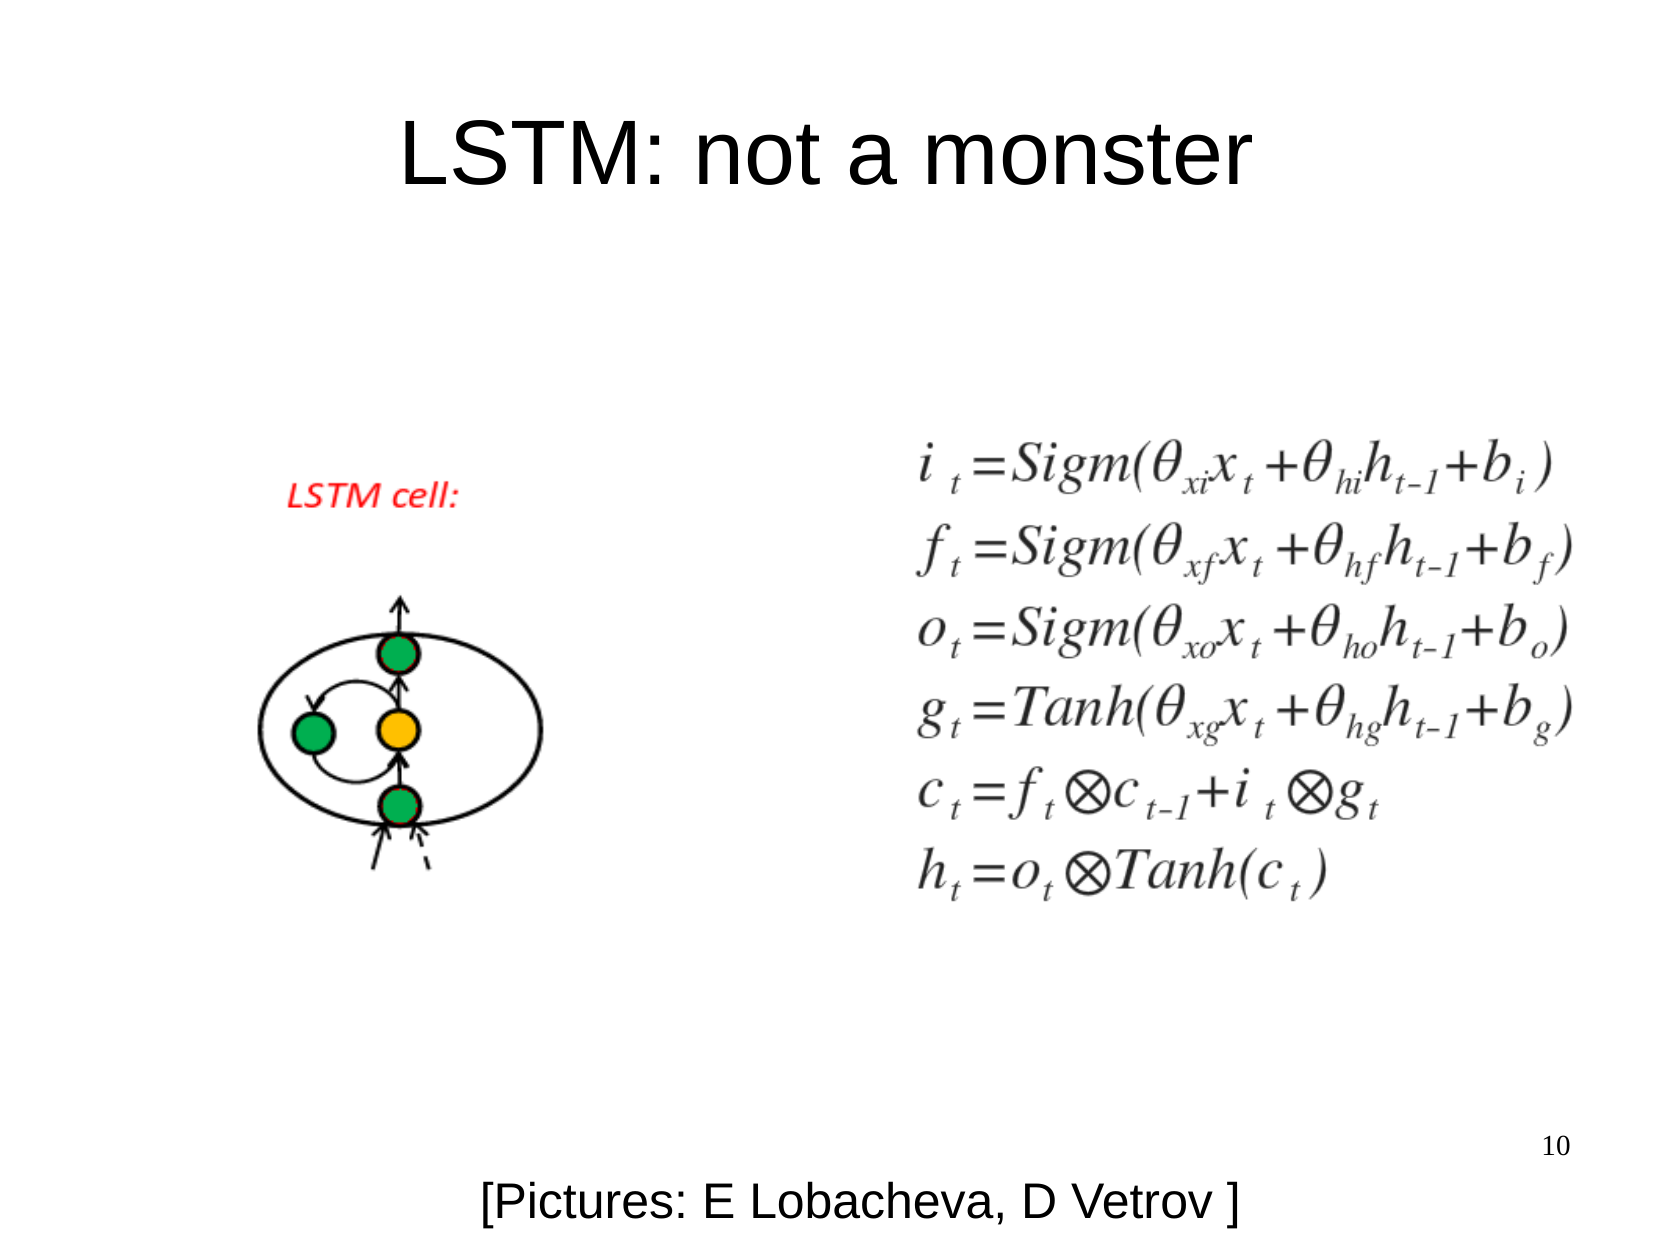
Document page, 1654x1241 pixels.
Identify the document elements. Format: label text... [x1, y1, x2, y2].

picture [908, 430, 1584, 989]
title LSTM: not a monster [82, 49, 1571, 257]
text_box [Pictures: E Lobacheva, D Vetrov ] [465, 1165, 1311, 1237]
picture [232, 433, 576, 894]
